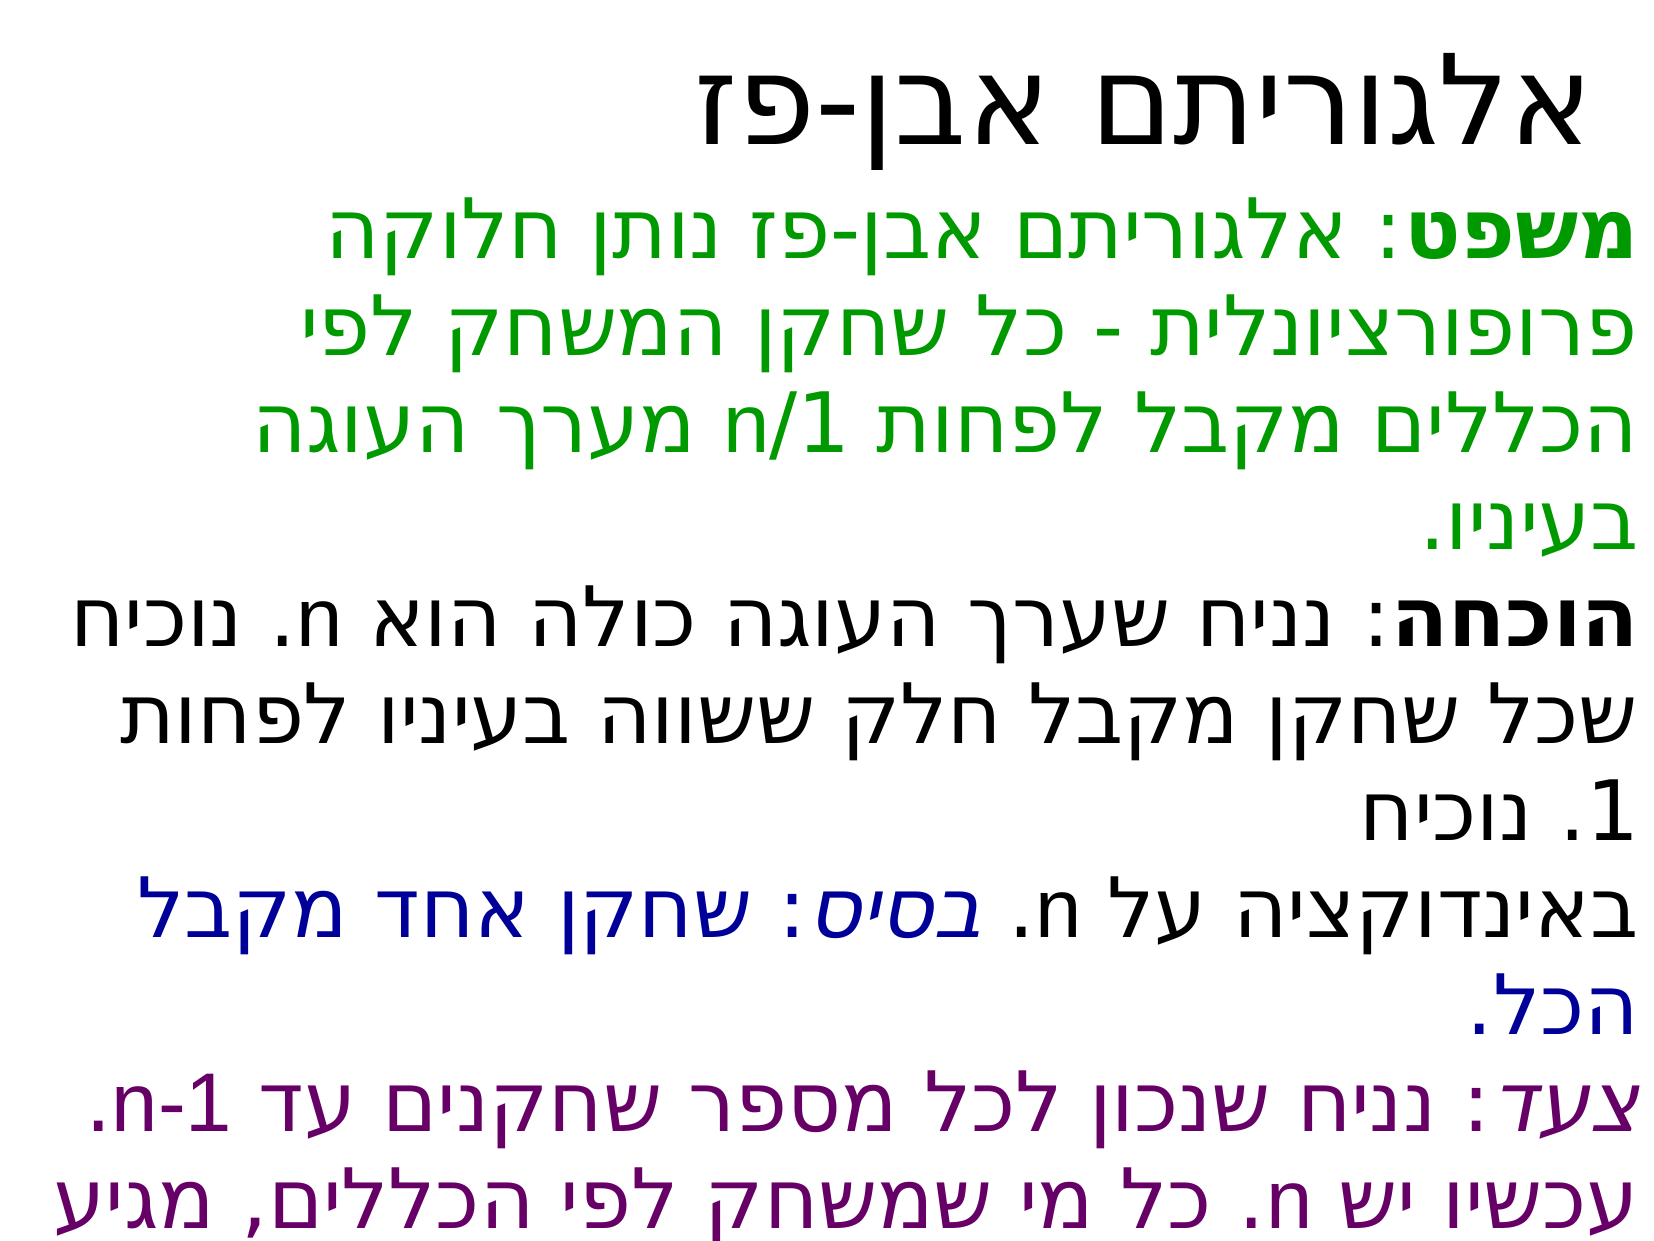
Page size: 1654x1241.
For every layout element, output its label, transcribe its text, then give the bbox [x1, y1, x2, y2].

title אלגוריתם אבן-פז [18, 15, 1654, 173]
text_box משפט: אלגוריתם אבן-פז נותן חלוקה פרופורציונלית - כל שחקן המשחק לפי הכללים מקבל לפחות 1/n מערך העוגה בעיניו. הוכחה: נניח שערך העוגה כולה הוא n. נוכיח שכל שחקן מקבל חלק ששווה בעיניו לפחות 1. נוכיח באינדוקציה על n. בסיס: שחקן אחד מקבל הכל. צעד: נניח שנכון לכל מספר שחקנים עד n-1. עכשיו יש n. כל מי שמשחק לפי הכללים, מגיע לחלק ששווה בעיניו לפחות k, ויש בו k שחקנים, כאשר k הוא n/2 או 2/(n+1) או 2/(n-1). לפי הנחת האינדוקציה, כל אחד מקבל לפחות 1. *** [18, 173, 1654, 1241]
text_box [180, 165, 1636, 173]
